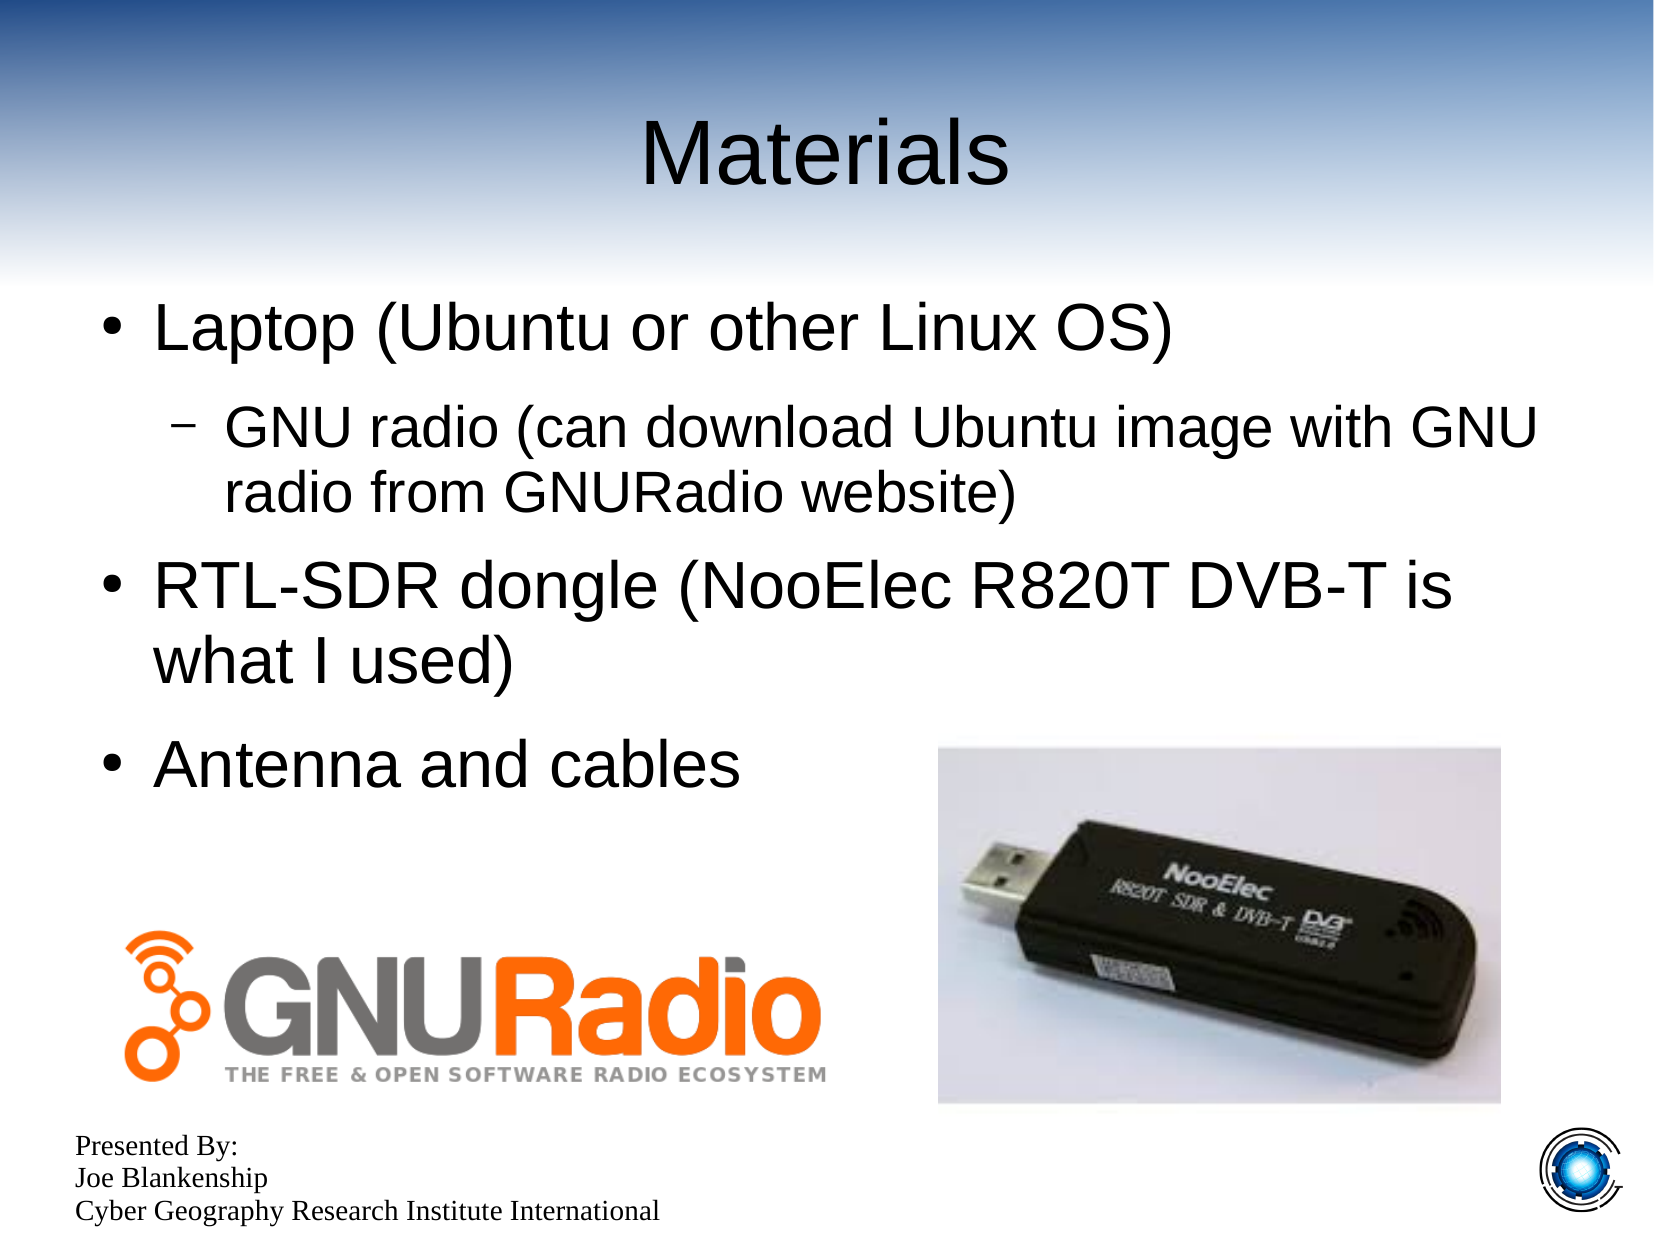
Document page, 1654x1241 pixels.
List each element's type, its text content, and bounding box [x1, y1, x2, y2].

picture [938, 659, 1501, 1192]
picture [1533, 1124, 1633, 1215]
title Materials [82, 49, 1571, 257]
picture [109, 921, 841, 1091]
list Laptop (Ubuntu or other Linux OS) GNU radio (can download Ubuntu image with GNU radio from GNURadio website) RTL-SDR dongle (NooElec R820T DVB-T is what I used) Antenna and cables [82, 290, 1571, 1010]
